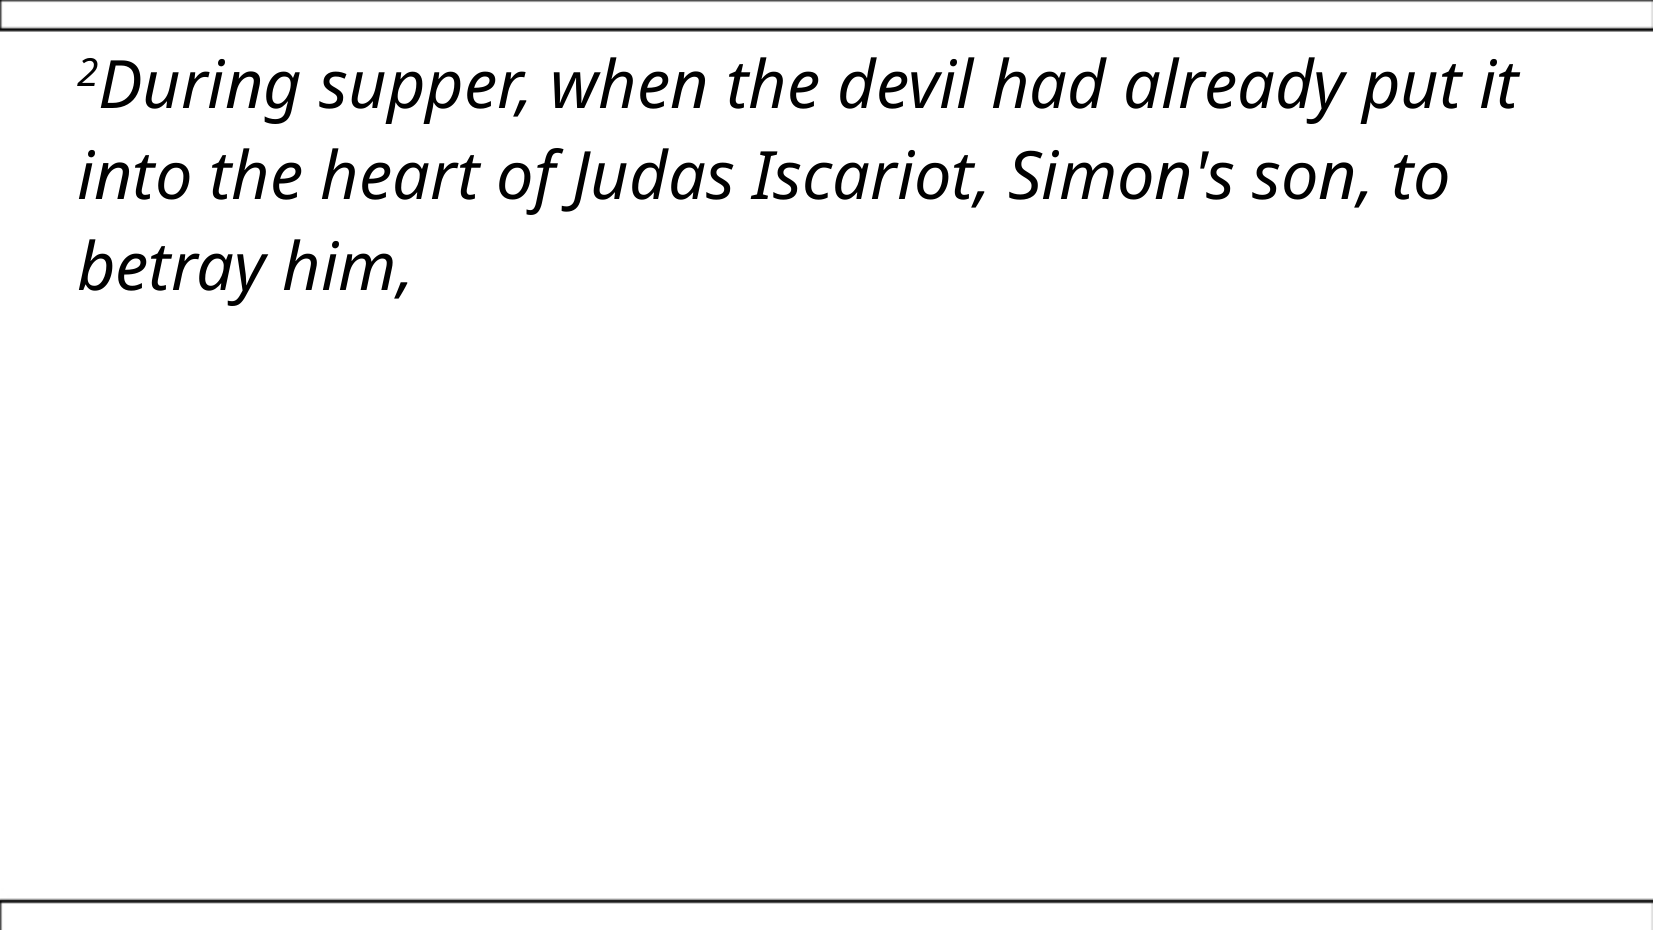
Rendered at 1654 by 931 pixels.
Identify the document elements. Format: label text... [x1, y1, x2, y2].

text_box 2During supper, when the devil had already put it into the heart of Judas Iscariot, Simon's son, to betray him, [62, 30, 1593, 312]
picture [0, 0, 1653, 930]
